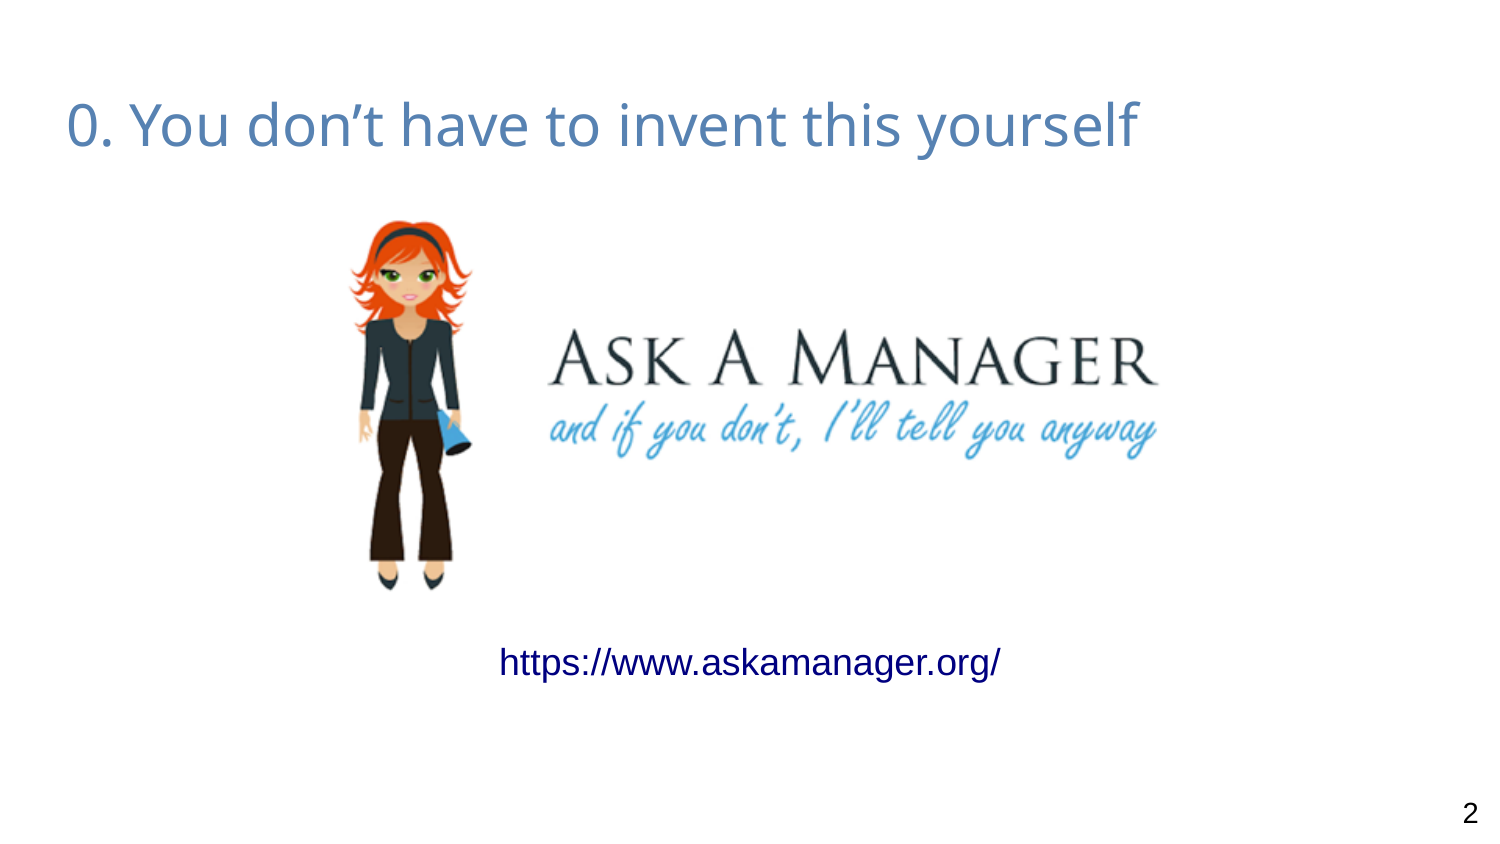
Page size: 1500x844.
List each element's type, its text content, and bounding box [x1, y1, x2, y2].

text_box https://www.askamanager.org/ [51, 623, 1449, 709]
picture [332, 213, 1168, 609]
title 0. You don’t have to invent this yourself [51, 72, 1449, 167]
slide_number <number> [1403, 779, 1494, 844]
